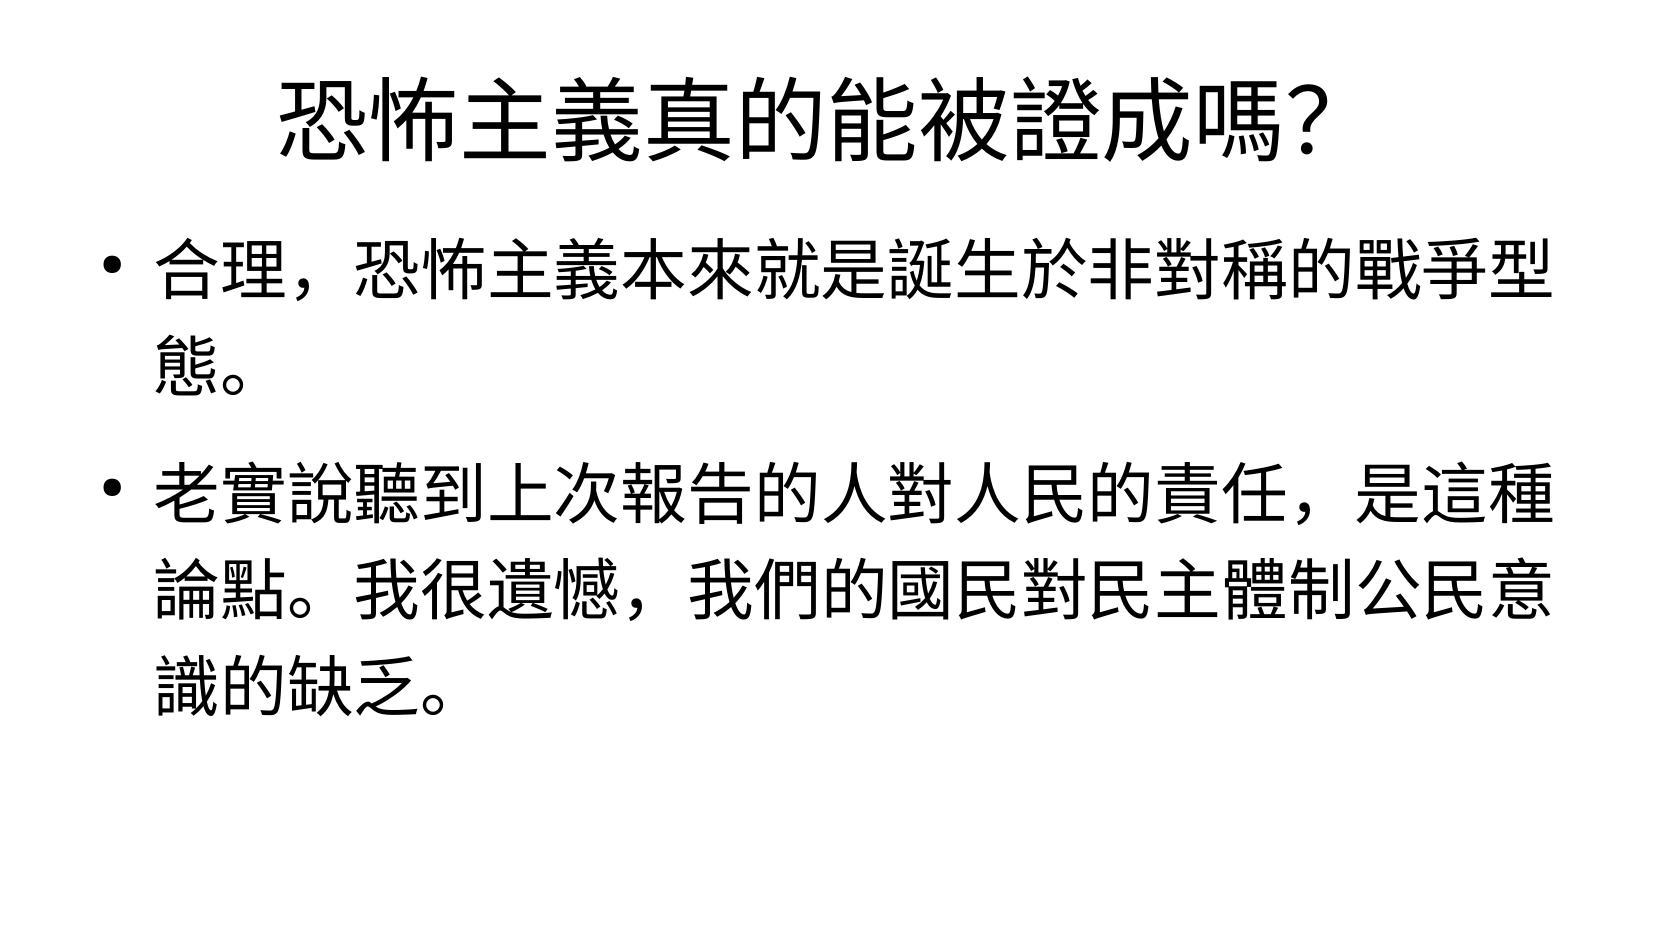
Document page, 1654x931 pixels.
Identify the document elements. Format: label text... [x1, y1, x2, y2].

list 合理，恐怖主義本來就是誕生於非對稱的戰爭型態。 老實說聽到上次報告的人對人民的責任，是這種論點。我很遺憾，我們的國民對民主體制公民意識的缺乏。 [82, 217, 1571, 758]
title 恐怖主義真的能被證成嗎？ [82, 37, 1571, 193]
